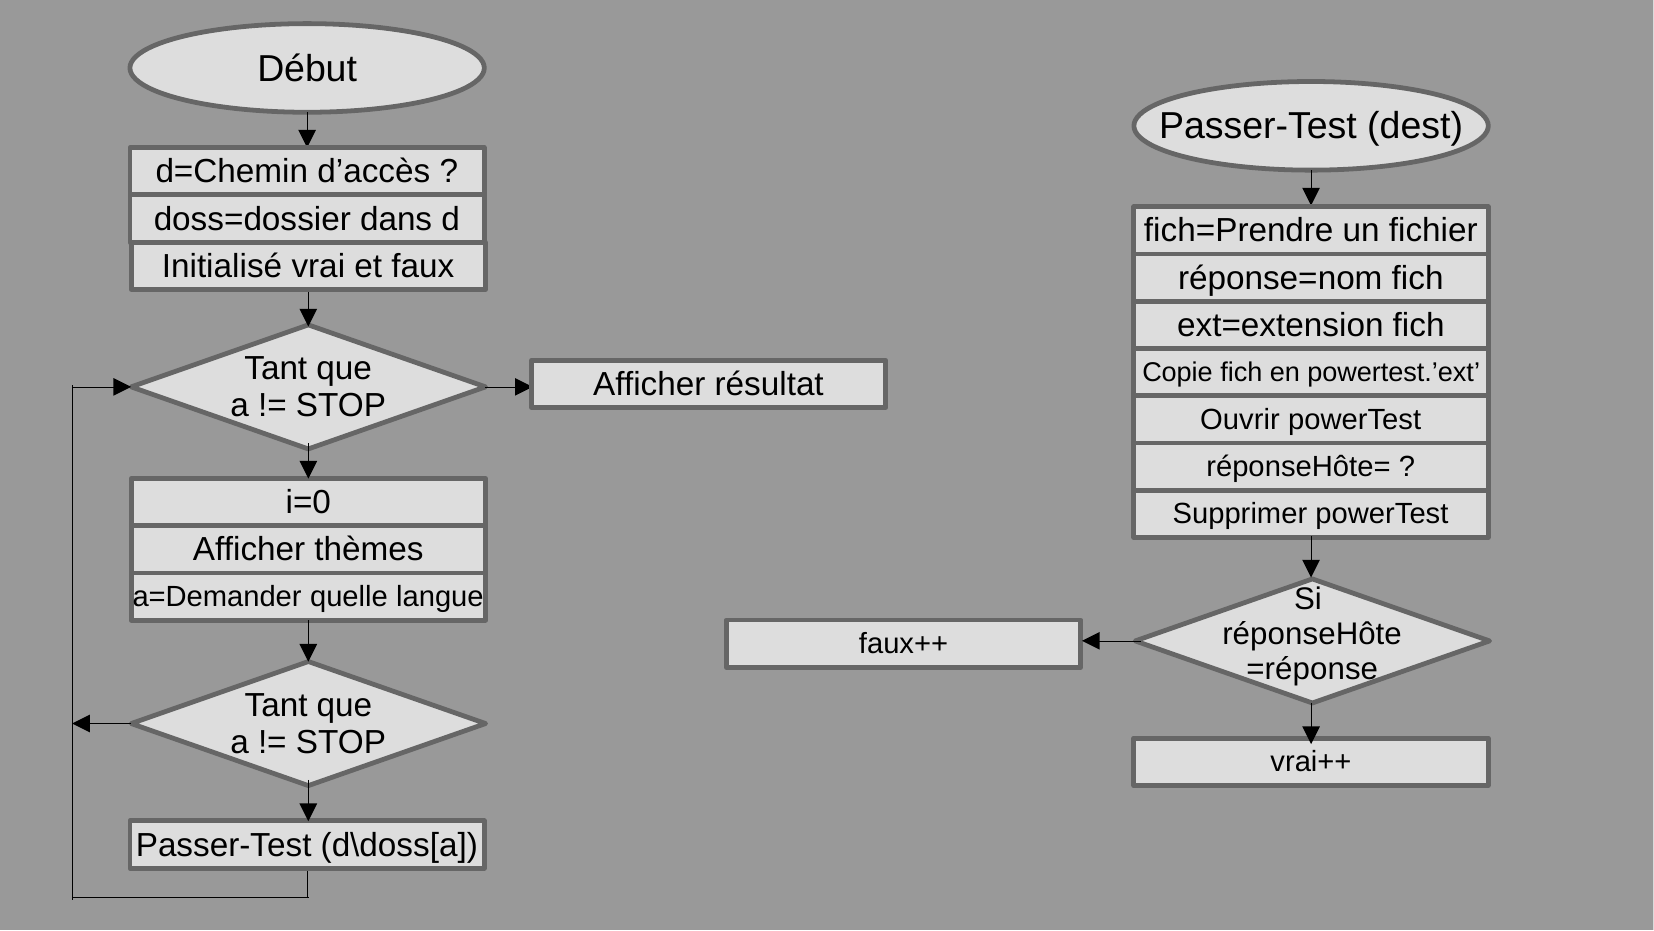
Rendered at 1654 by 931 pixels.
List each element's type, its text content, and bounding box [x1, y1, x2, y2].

text_box réponse=nom fich [1133, 253, 1489, 301]
text_box Tant que a != STOP [132, 661, 486, 786]
text_box Début [129, 23, 485, 113]
text_box d=Chemin d’accès ? [129, 147, 485, 194]
text_box Afficher résultat [531, 360, 886, 408]
text_box réponseHôte= ? [1133, 442, 1489, 490]
text_box Tant que a != STOP [131, 325, 486, 449]
text_box Afficher thèmes [131, 525, 486, 572]
text_box Copie fich en powertest.’ext’ [1133, 348, 1489, 395]
text_box fich=Prendre un fichier [1133, 206, 1489, 253]
text_box Initialisé vrai et faux [131, 242, 486, 290]
text_box doss=dossier dans d [129, 194, 485, 243]
text_box Ouvrir powerTest [1133, 395, 1489, 442]
text_box ext=extension fich [1133, 301, 1489, 348]
text_box i=0 [131, 478, 486, 525]
text_box Supprimer powerTest [1133, 490, 1489, 538]
text_box faux++ [726, 620, 1081, 668]
text_box vrai++ [1133, 738, 1489, 786]
text_box a=Demander quelle langue [131, 572, 486, 621]
text_box Passer-Test (dest) [1133, 81, 1489, 171]
text_box Si réponseHôte =réponse [1135, 578, 1490, 703]
text_box Passer-Test (d\doss[a]) [129, 820, 485, 869]
